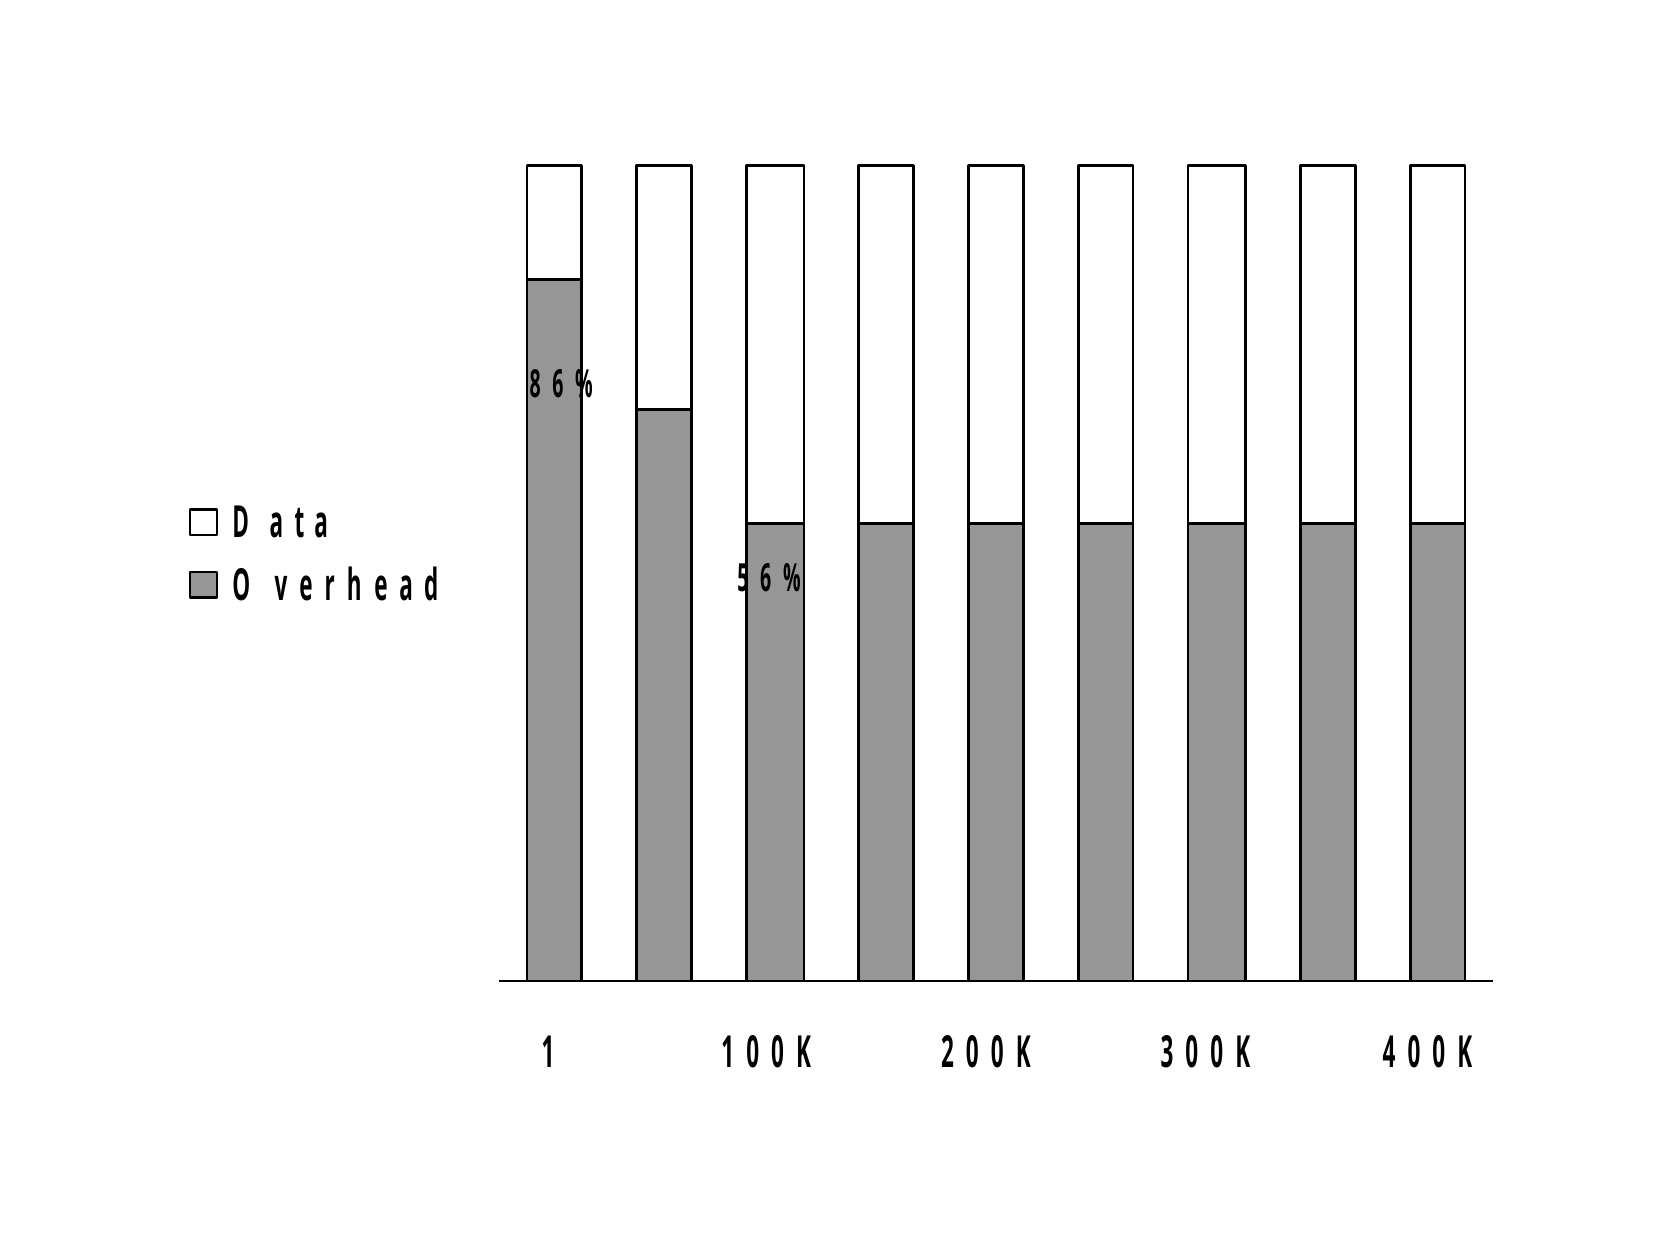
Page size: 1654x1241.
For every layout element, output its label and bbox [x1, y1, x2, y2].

picture [150, 75, 1538, 1126]
